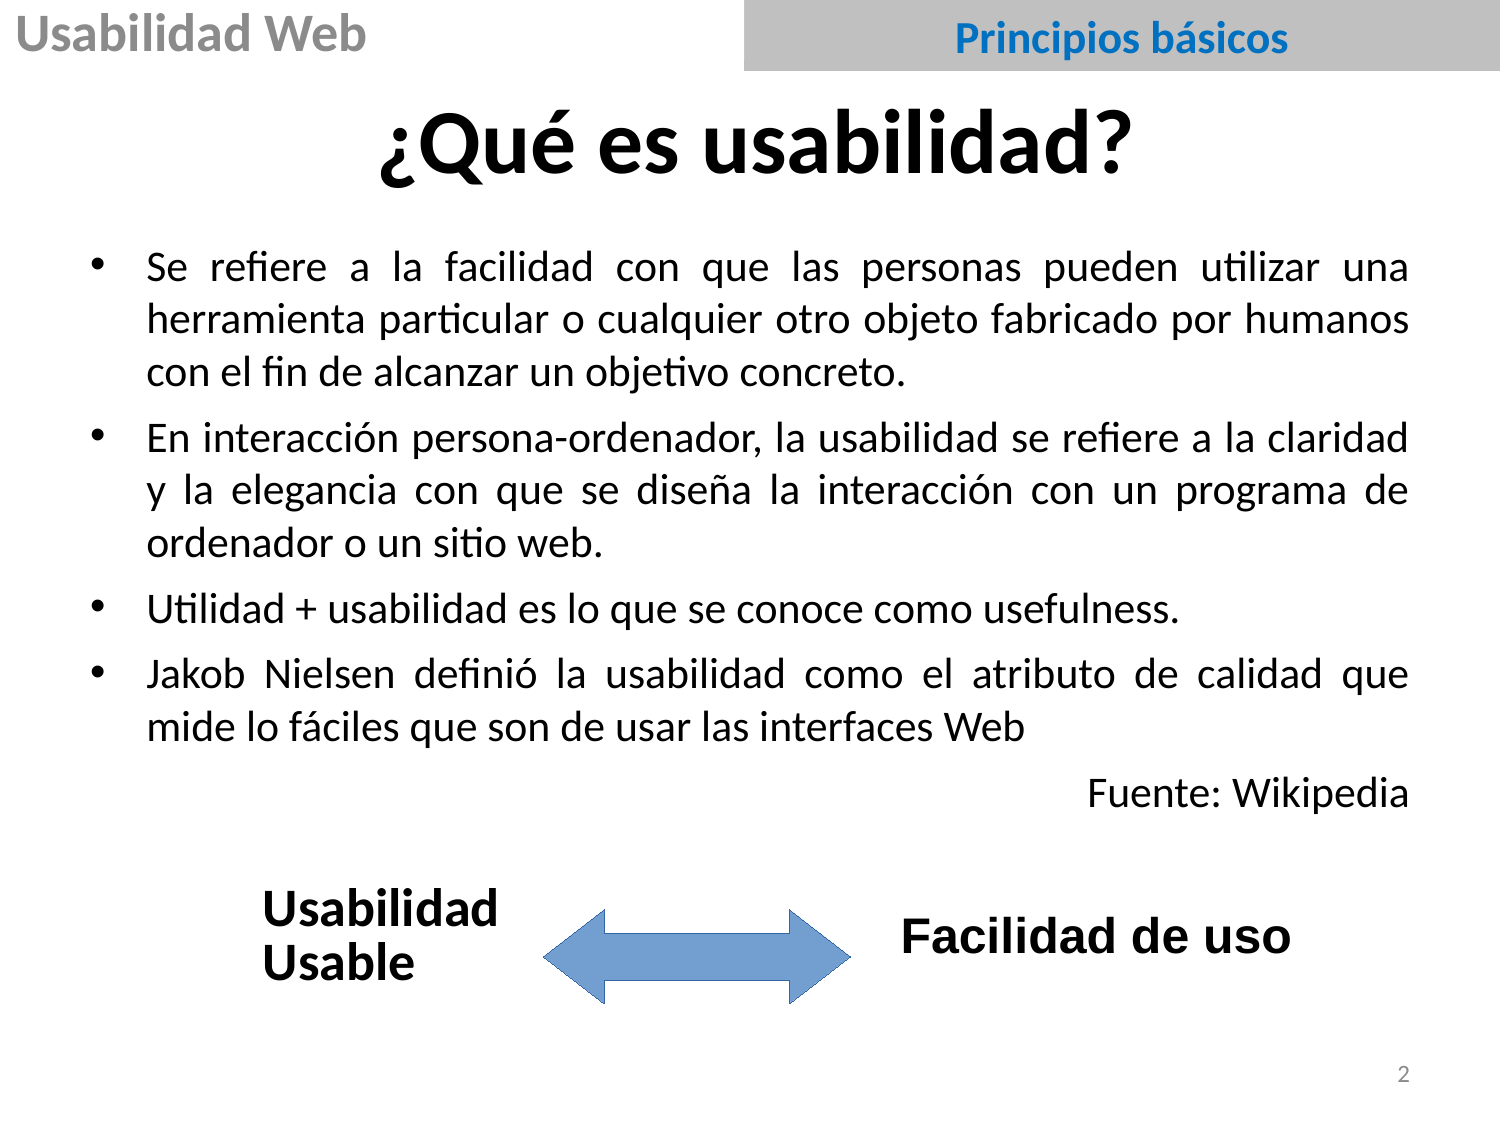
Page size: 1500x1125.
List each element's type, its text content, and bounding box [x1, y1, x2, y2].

title Usabilidad Web [0, 0, 745, 60]
slide_number <número> [1074, 1042, 1425, 1103]
title Principios básicos [744, 0, 1500, 71]
list Se refiere a la facilidad con que las personas pueden utilizar una herramienta particular o cualquier otro objeto fabricado por humanos con el fin de alcanzar un objetivo concreto. En interacción persona-ordenador, la usabilidad se refiere a la claridad y la elegancia con que se diseña la interacción con un programa de ordenador o un sitio web. Utilidad + usabilidad es lo que se conoce como usefulness. Jakob Nielsen definió la usabilidad como el atributo de calidad que mide lo fáciles que son de usar las interfaces Web Fuente: Wikipedia [75, 230, 1425, 1028]
title ¿Qué es usabilidad? [11, 60, 1500, 231]
text_box Usabilidad Usable [248, 878, 527, 1028]
text_box Facilidad de uso [885, 901, 1359, 1028]
text_box [543, 909, 851, 1004]
